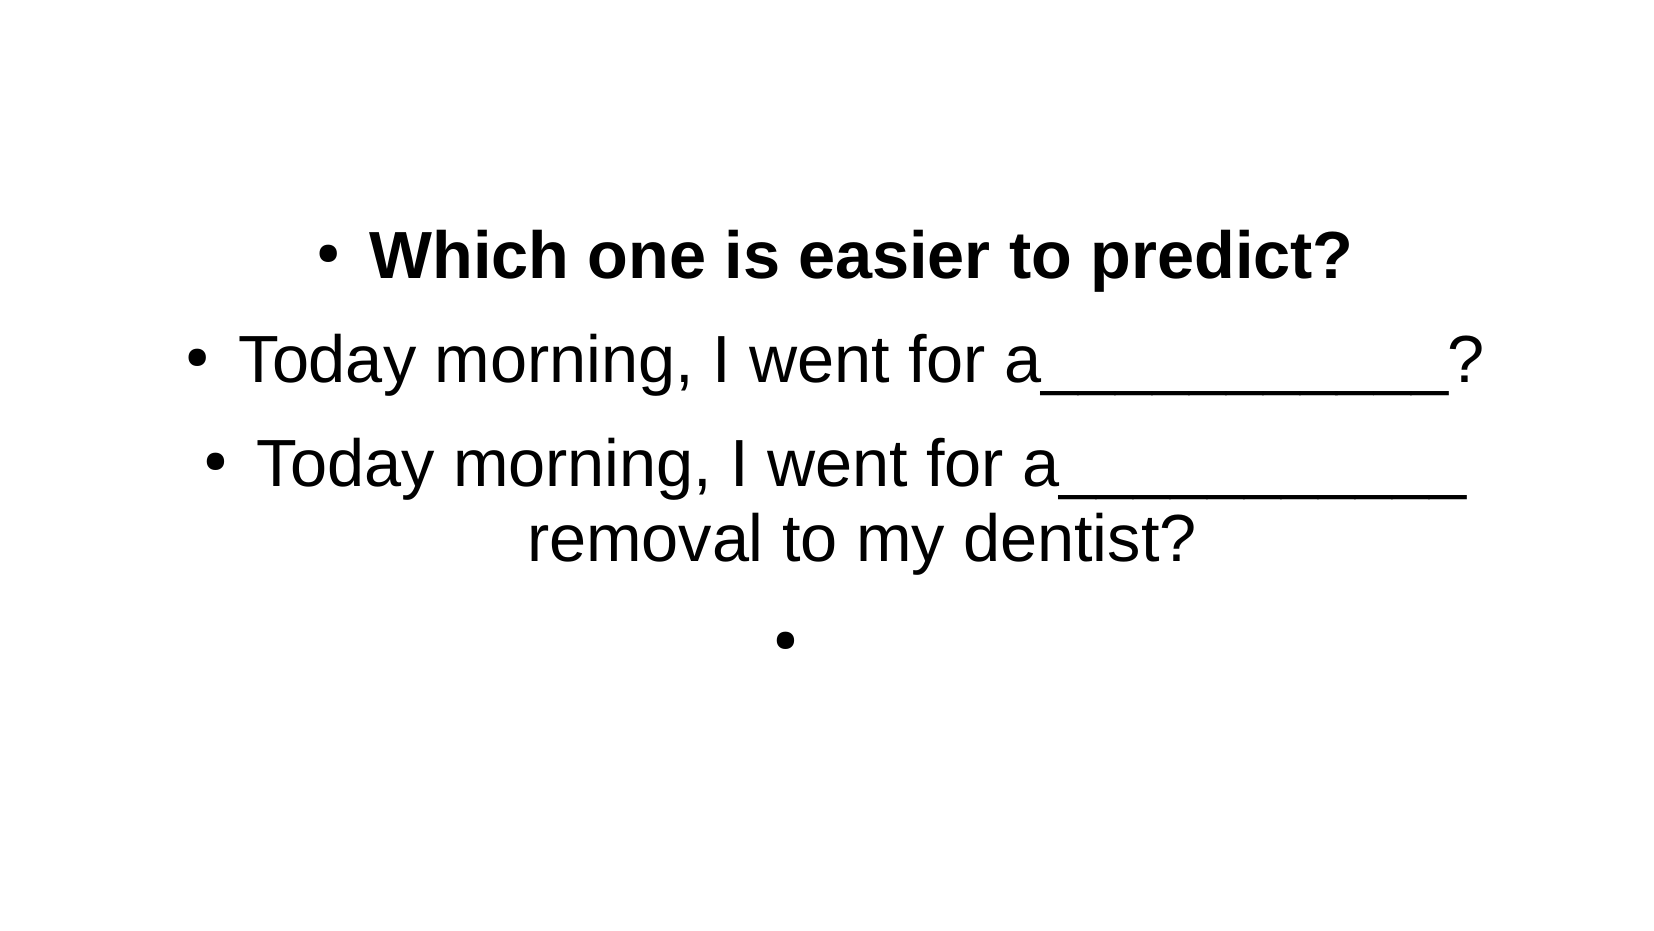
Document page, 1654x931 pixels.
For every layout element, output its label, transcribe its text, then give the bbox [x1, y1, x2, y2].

list Which one is easier to predict? Today morning, I went for a___________? Today morning, I went for a___________ removal to my dentist? [82, 217, 1571, 758]
